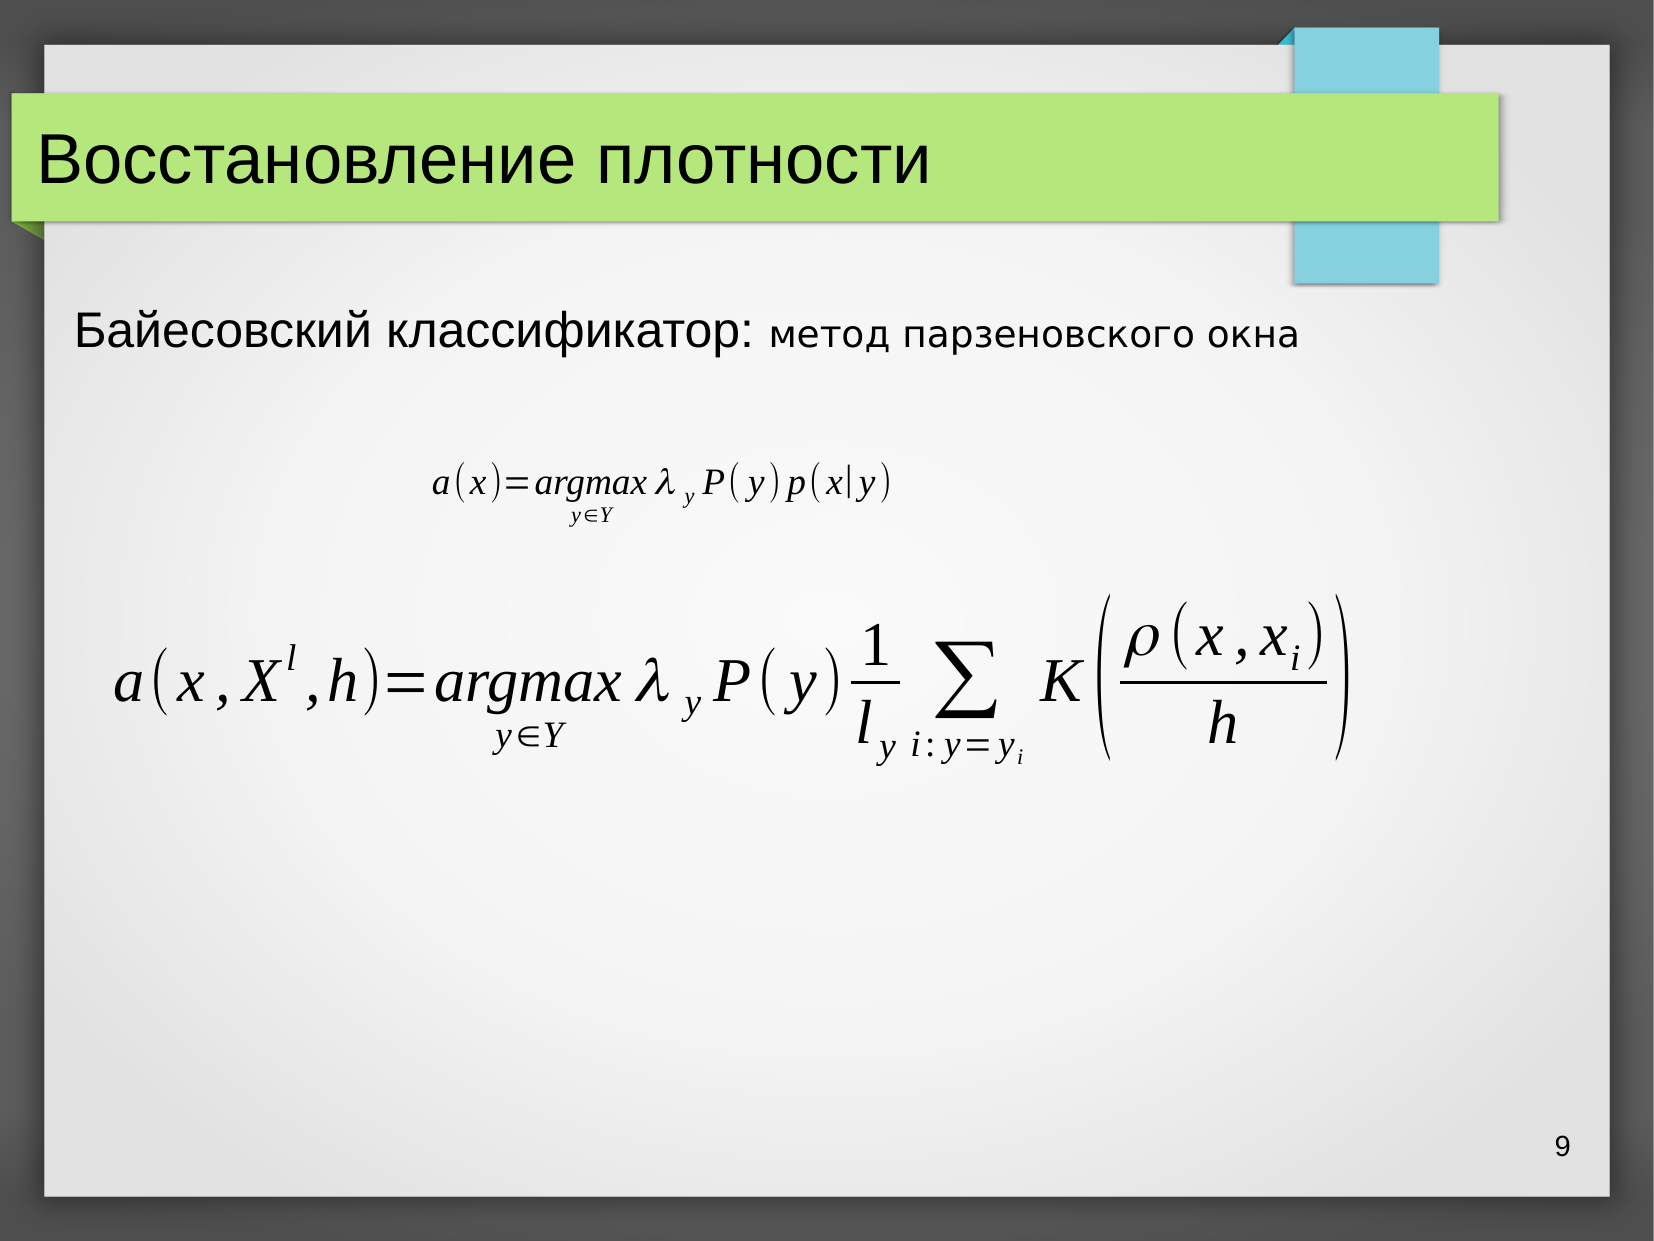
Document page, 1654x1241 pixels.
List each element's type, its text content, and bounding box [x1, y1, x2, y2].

chart [425, 460, 898, 528]
chart [106, 590, 1360, 770]
title Восстановление плотности [35, 118, 1489, 200]
text_box Байесовский классификатор: метод парзеновского окна [59, 295, 1441, 367]
picture [0, 0, 1654, 1241]
